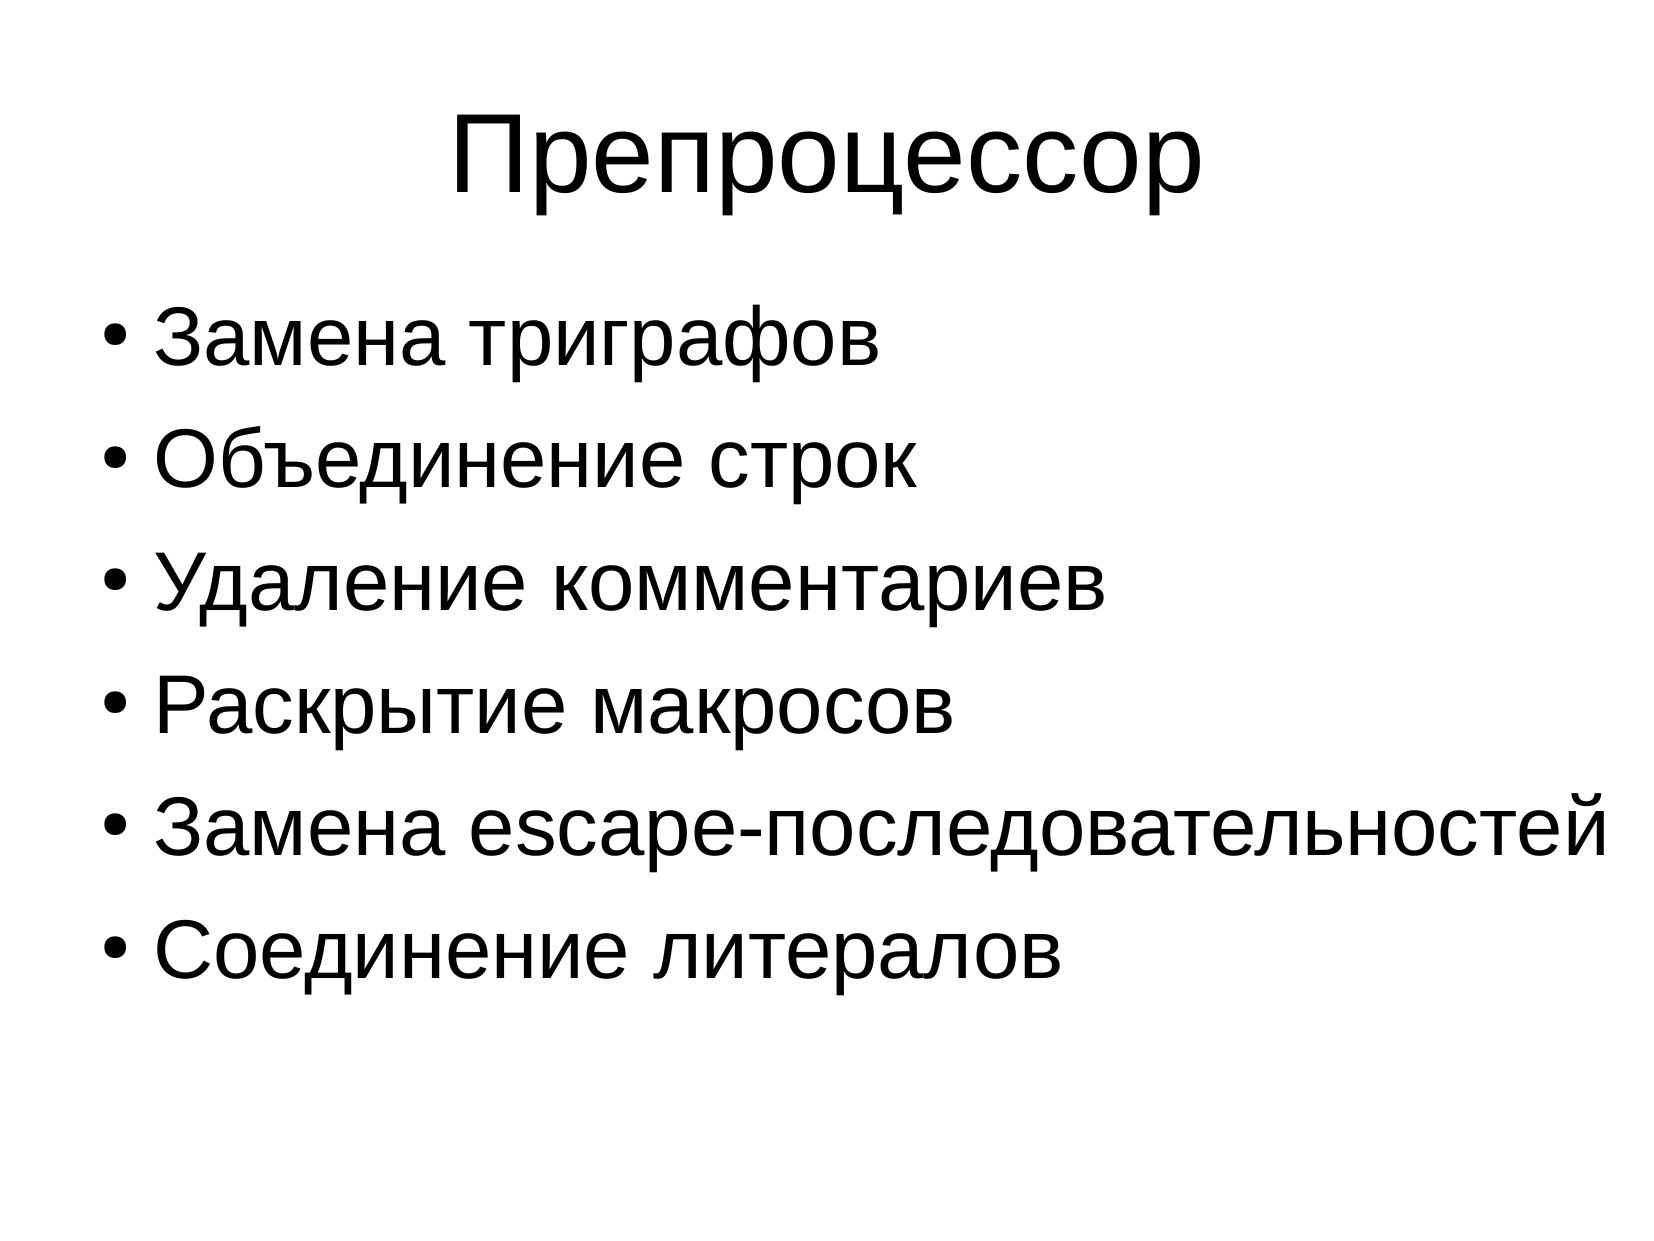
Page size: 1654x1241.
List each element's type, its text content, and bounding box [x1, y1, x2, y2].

list Замена триграфов Объединение строк Удаление комментариев Раскрытие макросов Замена escape-последовательностей Соединение литералов [82, 290, 1636, 1171]
title Препроцессор [82, 49, 1571, 257]
